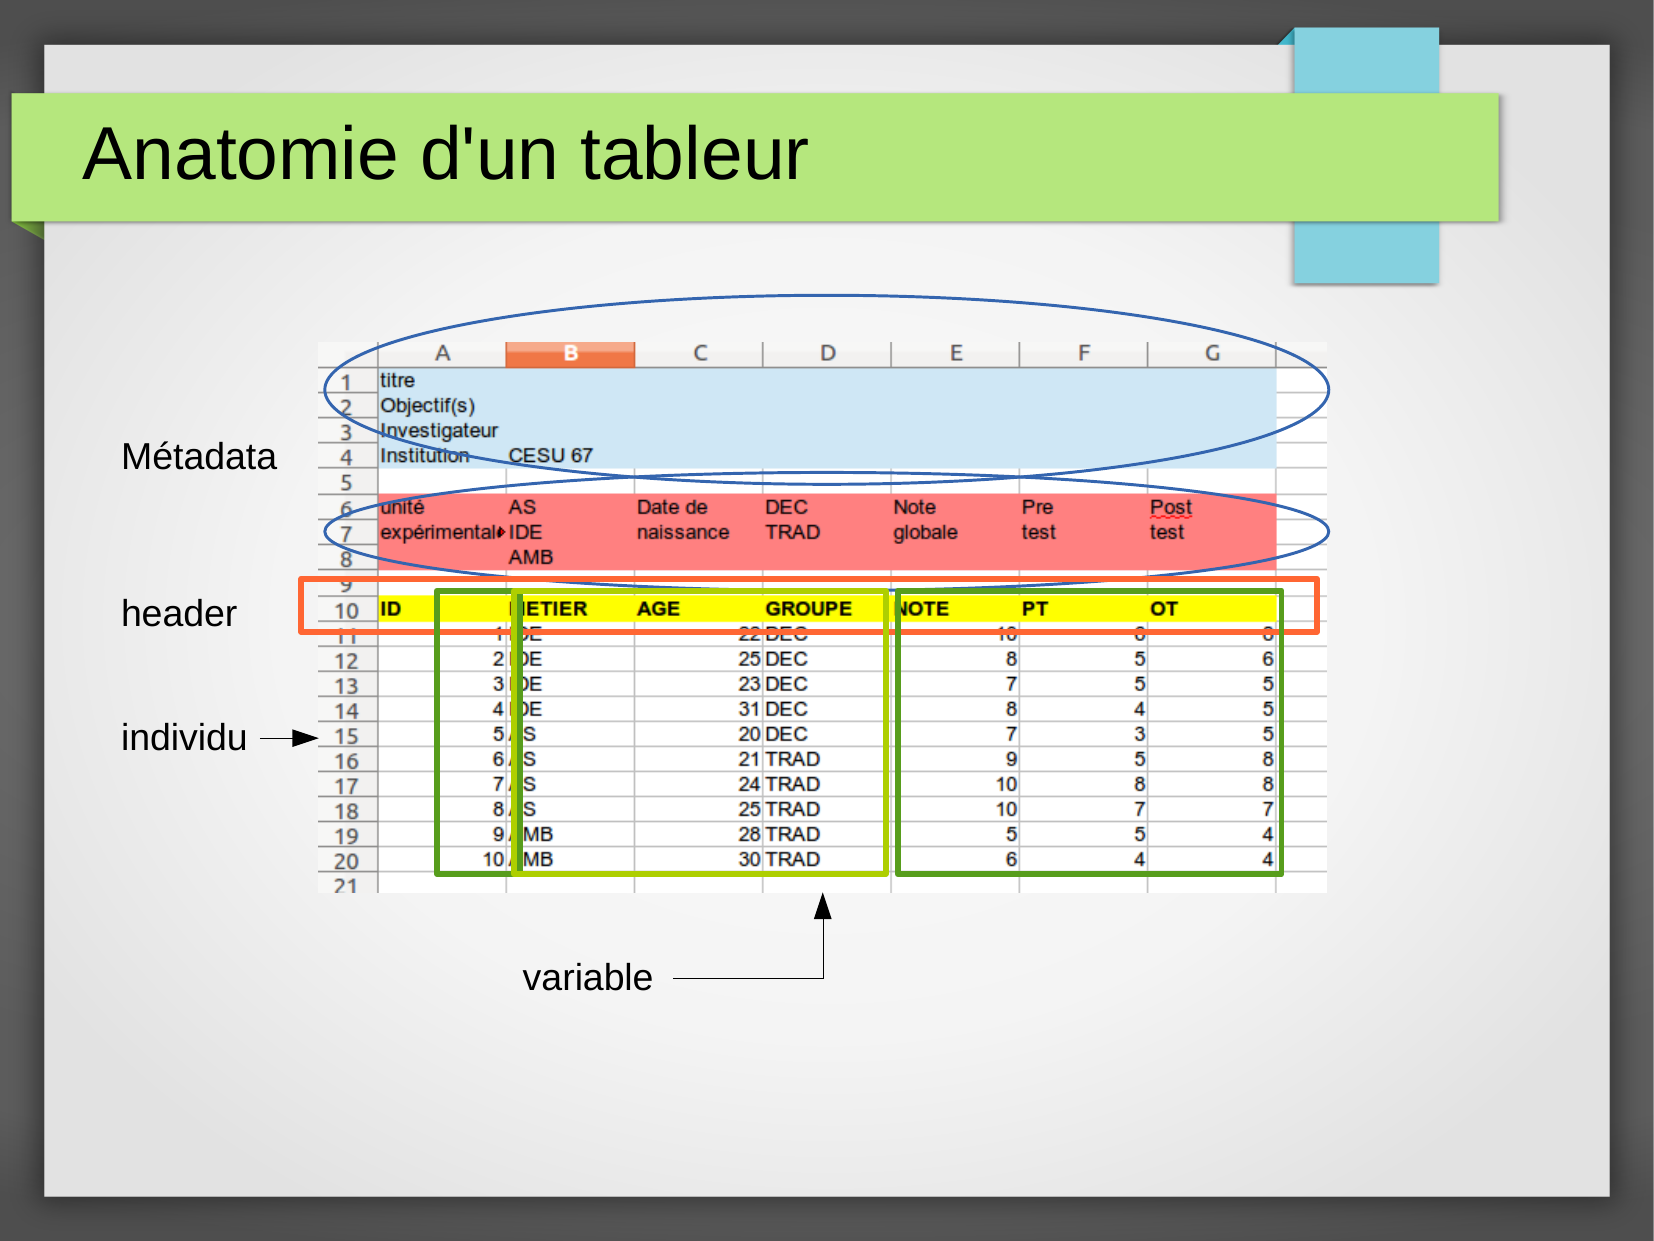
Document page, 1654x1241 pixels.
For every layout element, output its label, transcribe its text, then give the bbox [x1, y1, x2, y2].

picture [0, 0, 1654, 1241]
text_box Métadata [106, 427, 296, 485]
title Anatomie d'un tableur [82, 94, 1264, 213]
text_box individu [106, 708, 272, 766]
text_box variable [507, 949, 674, 1006]
text_box header [106, 584, 260, 642]
